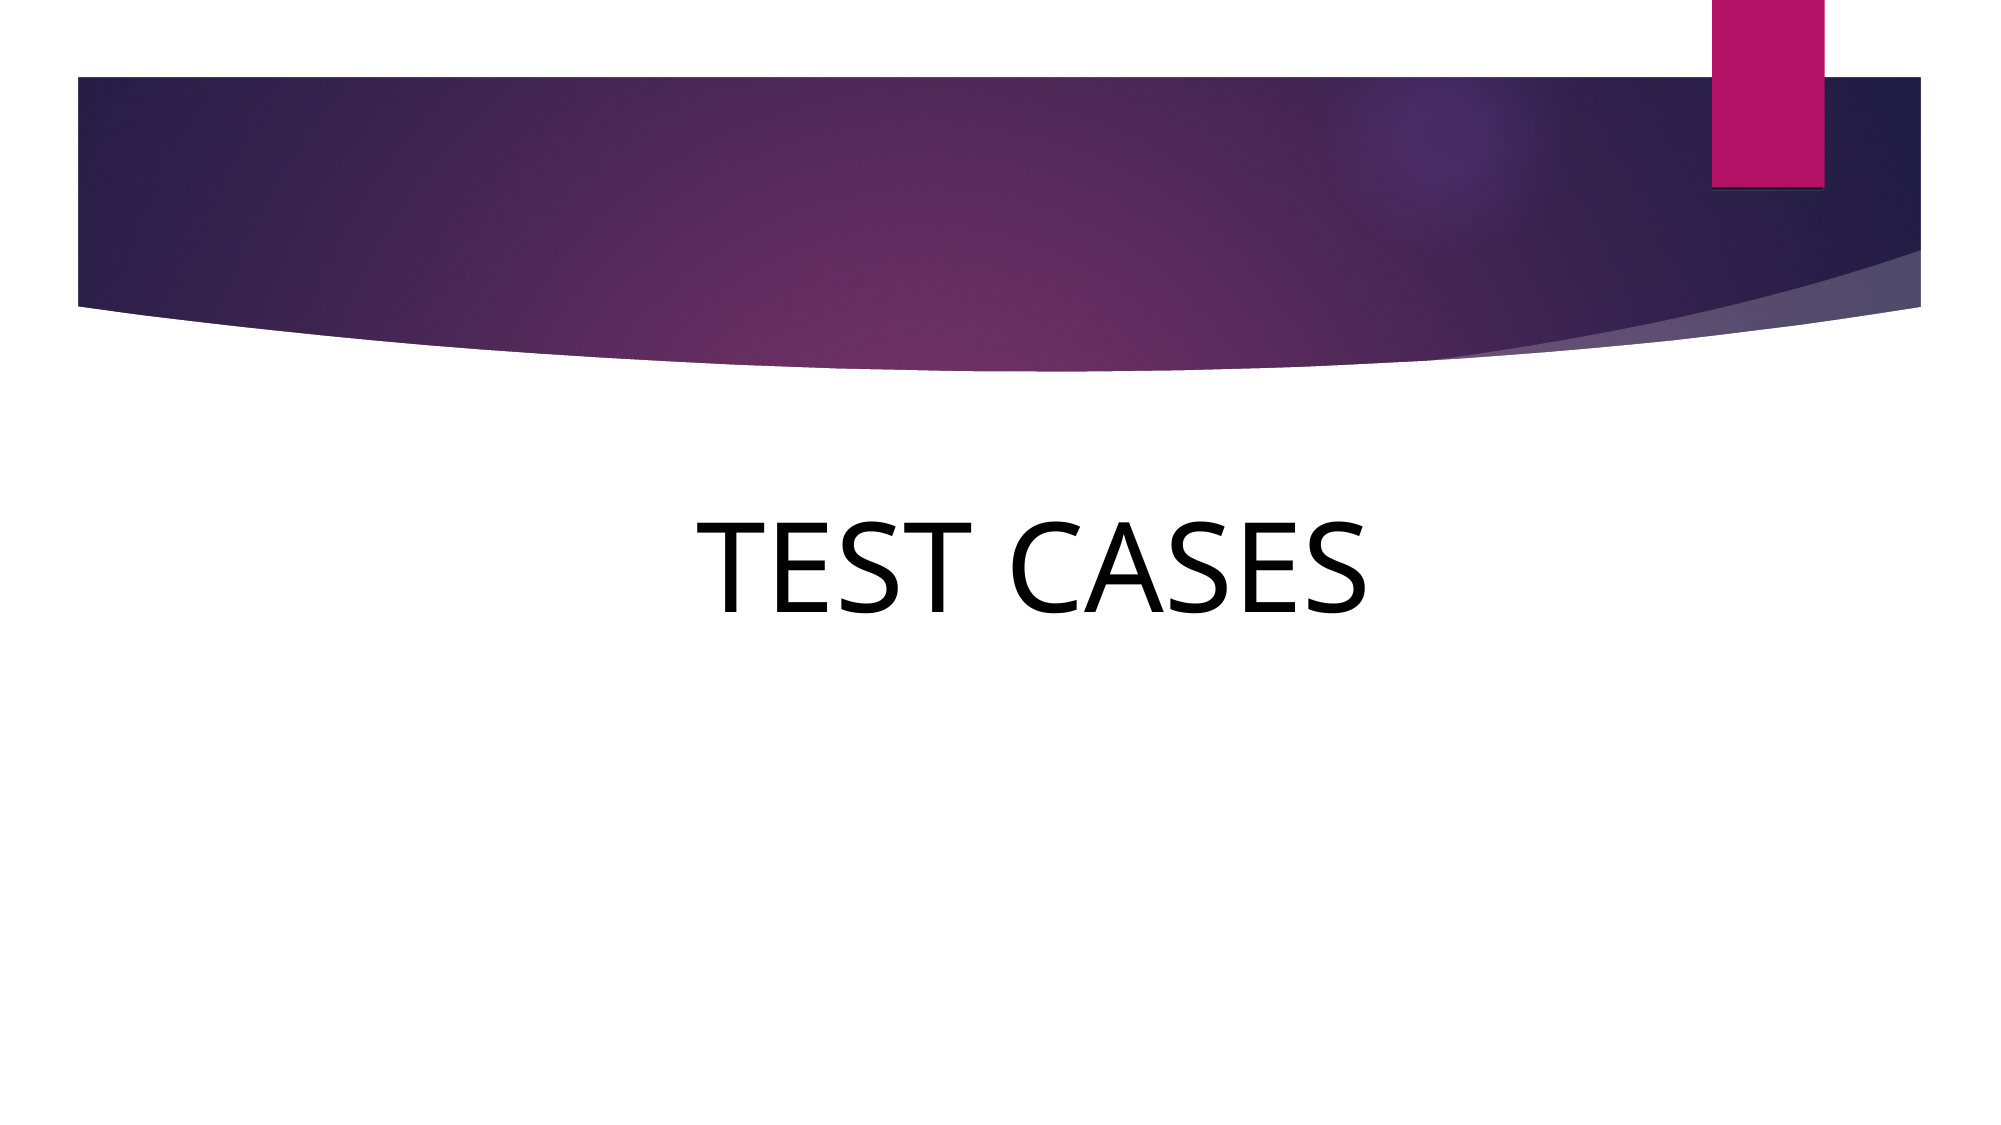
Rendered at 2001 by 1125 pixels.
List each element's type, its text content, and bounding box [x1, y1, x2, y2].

title TEST CASES [253, 472, 1816, 653]
picture [79, 78, 1920, 371]
table_cell Success [1521, 315, 1734, 354]
